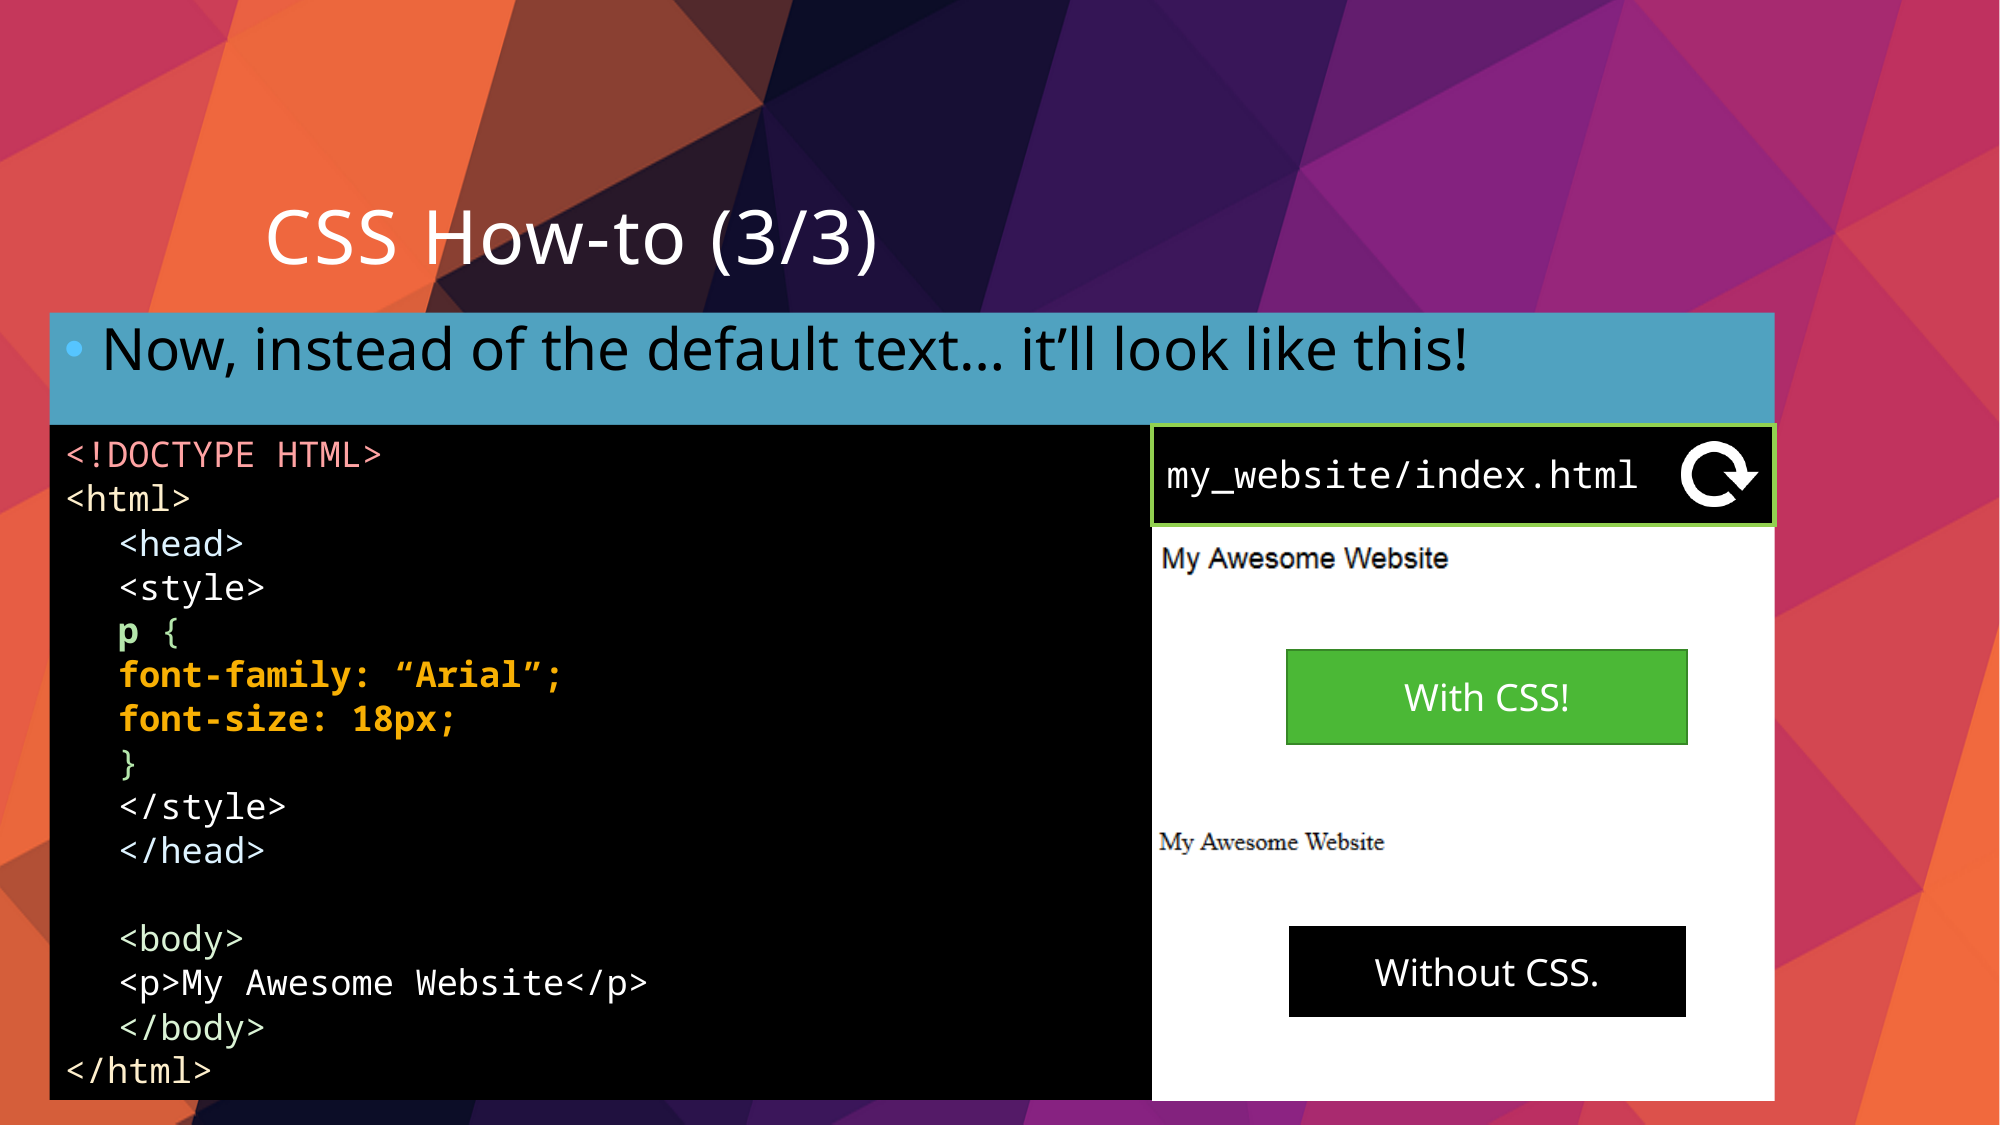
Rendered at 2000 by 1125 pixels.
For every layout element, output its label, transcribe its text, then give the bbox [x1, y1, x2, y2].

text_box Without CSS. [1287, 924, 1688, 1019]
title CSS How-to (3/3) [249, 62, 1750, 288]
picture [0, 0, 2000, 1125]
text_box Now, instead of the default text… it’ll look like this! [49, 312, 1775, 425]
text_box <!DOCTYPE HTML> <html> <head> <style> p { font-family: “Arial”; font-size: 18px; } </style> </head> <body> <p>My Awesome Website</p> </body> </html> [49, 424, 1152, 1100]
text_box [1151, 425, 1775, 525]
text_box my_website/index.html [1151, 443, 1665, 504]
text_box With CSS! [1287, 649, 1688, 744]
